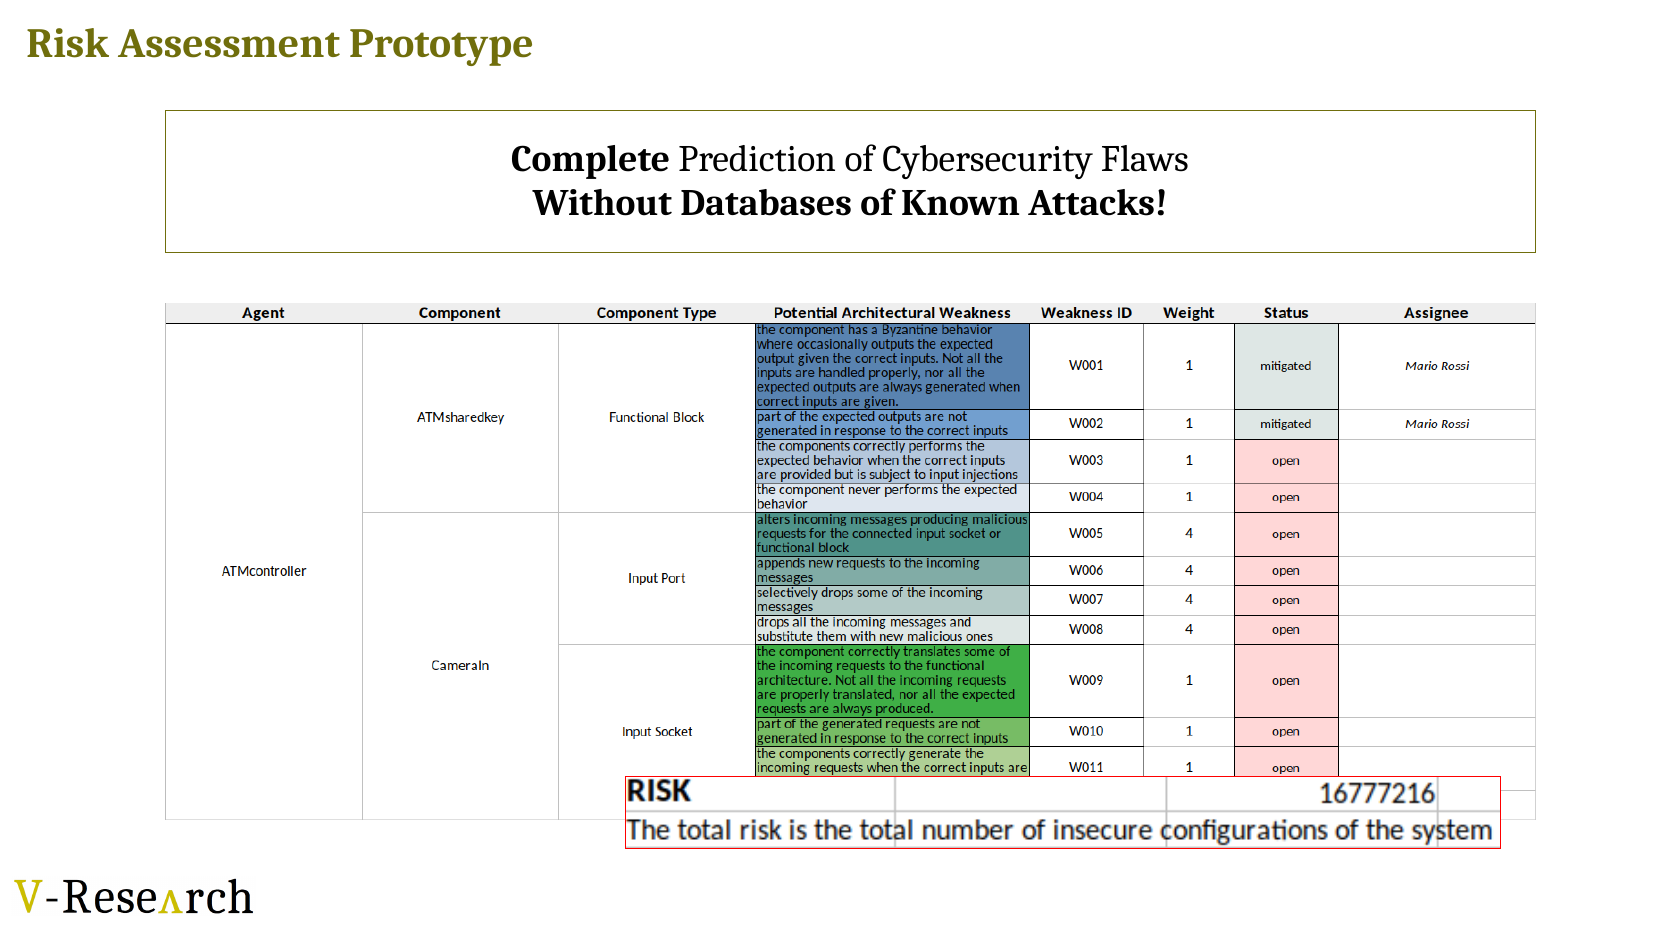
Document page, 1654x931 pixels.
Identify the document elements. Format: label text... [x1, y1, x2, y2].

picture [165, 303, 1536, 849]
text_box Risk Assessment Prototype [11, 12, 875, 77]
picture [11, 876, 256, 916]
text_box Complete Prediction of Cybersecurity Flaws Without Databases of Known Attacks! [165, 110, 1536, 253]
